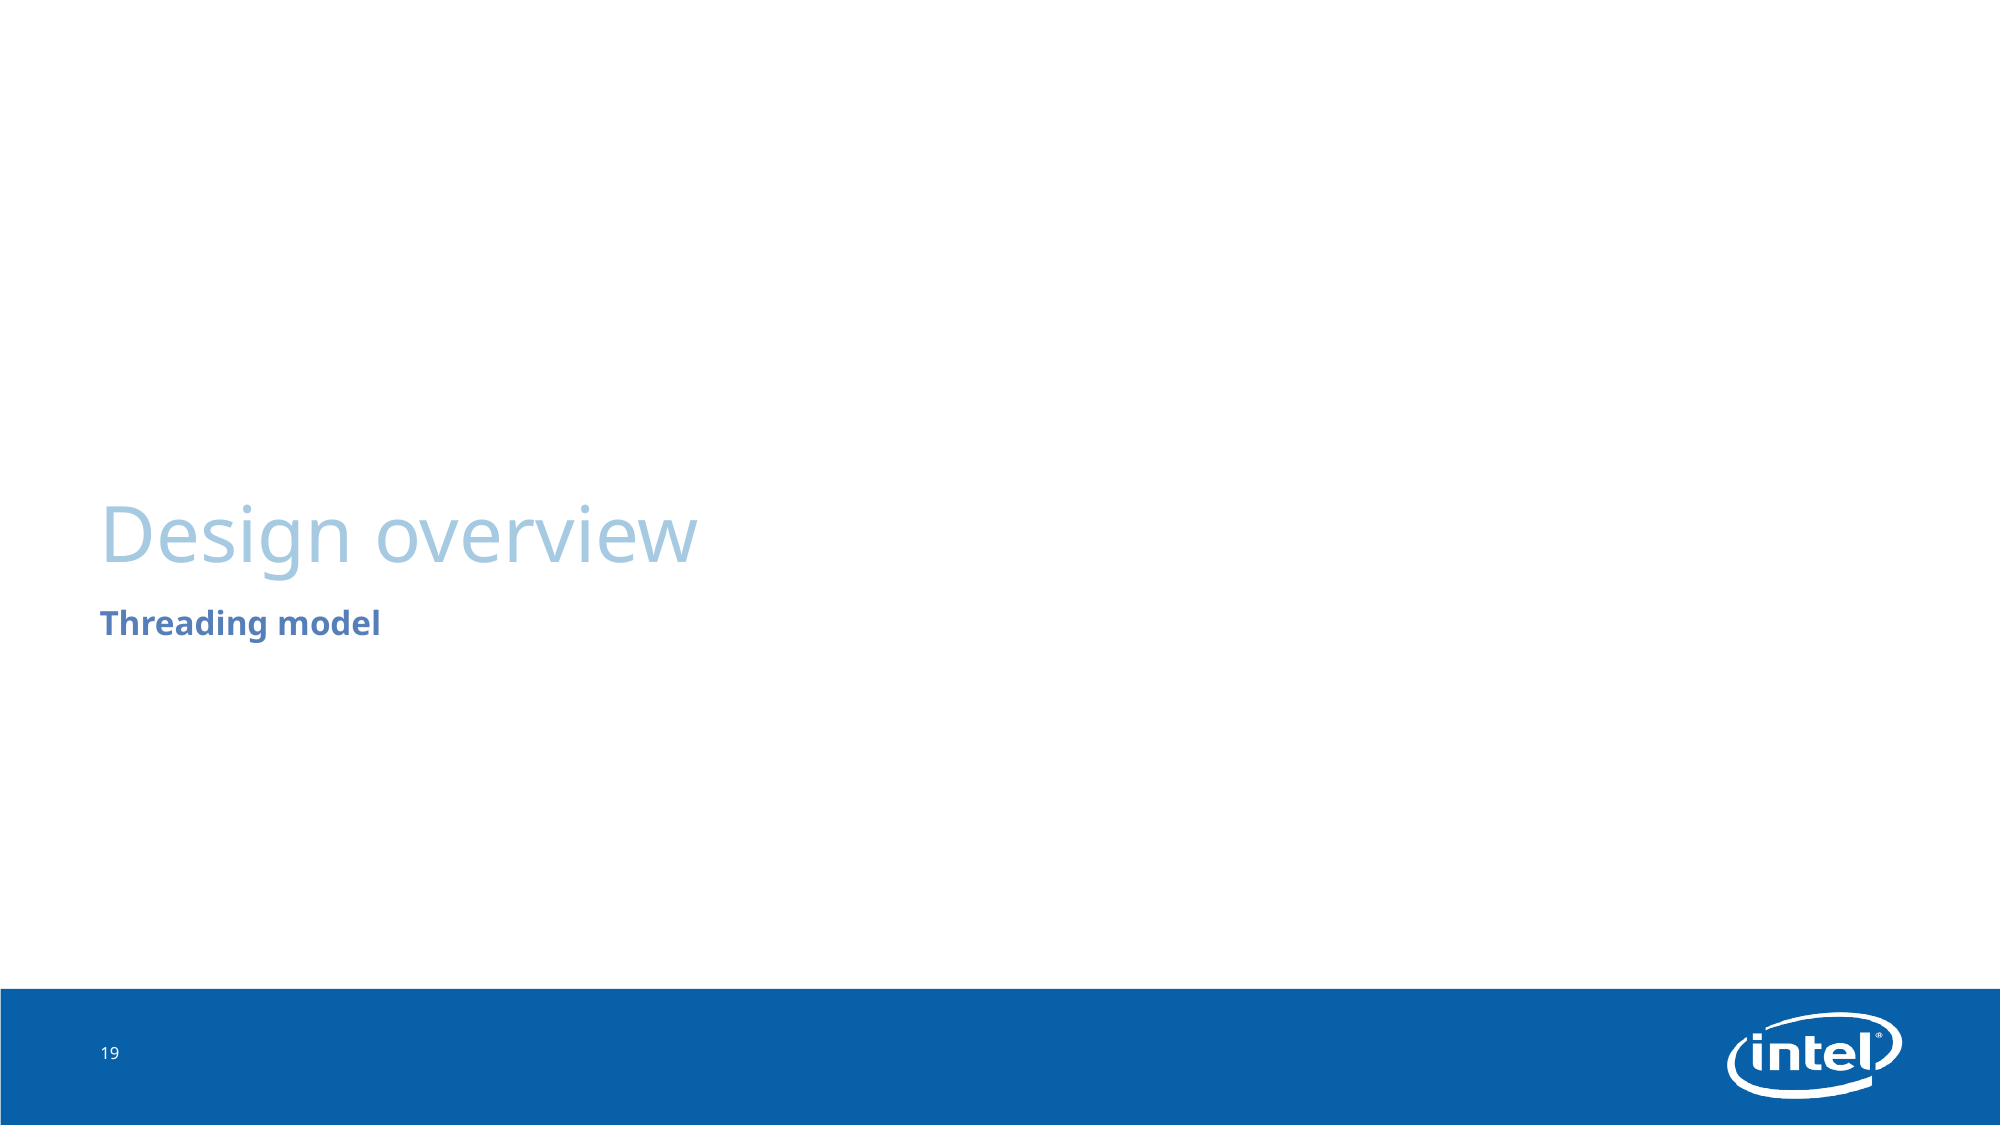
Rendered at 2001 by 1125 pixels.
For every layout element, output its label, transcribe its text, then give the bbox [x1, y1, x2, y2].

slide_number <number> [100, 1042, 192, 1093]
title Design overview [99, 354, 1800, 578]
picture [1725, 1011, 1904, 1101]
list Threading model [99, 602, 1800, 849]
